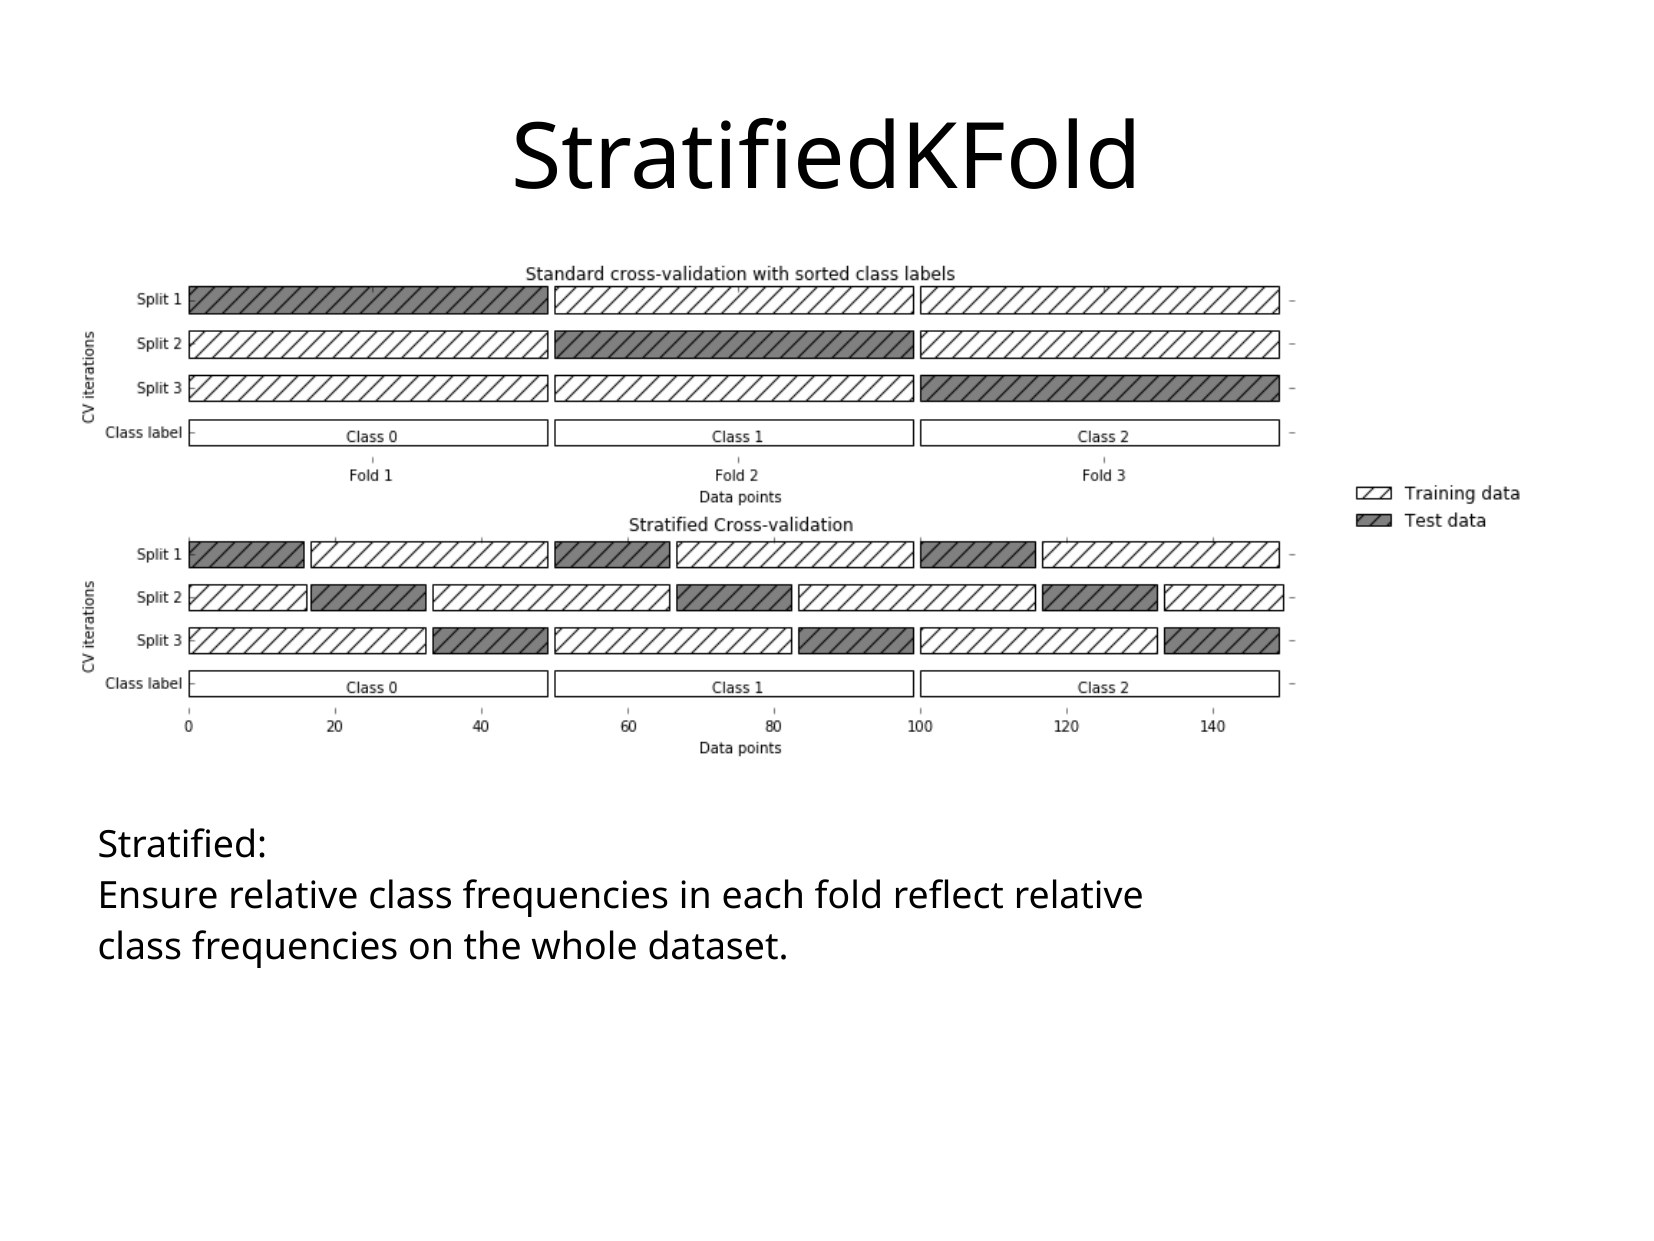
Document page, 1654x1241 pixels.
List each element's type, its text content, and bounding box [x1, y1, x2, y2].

text_box Stratified: Ensure relative class frequencies in each fold reflect relative class frequencies on the whole dataset. [82, 810, 1186, 951]
picture [74, 256, 1537, 766]
title StratifiedKFold [82, 49, 1571, 257]
